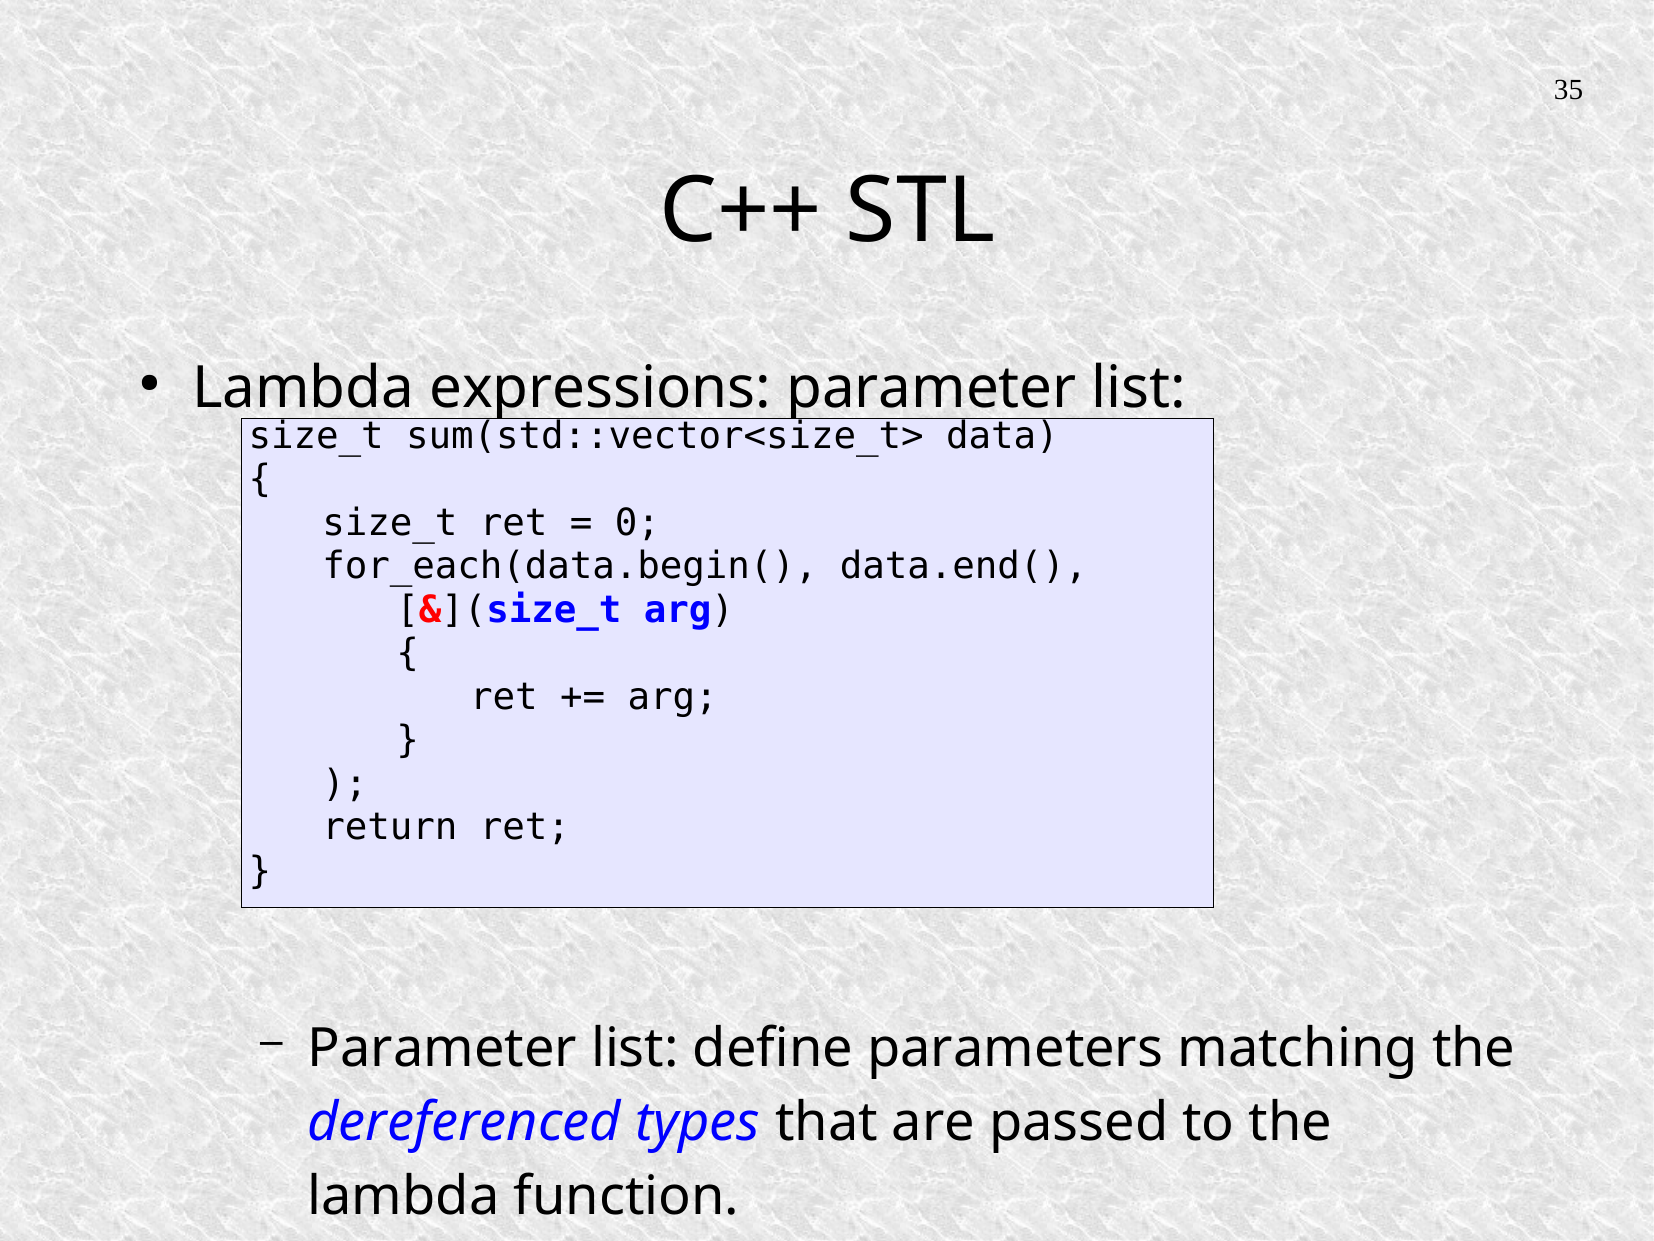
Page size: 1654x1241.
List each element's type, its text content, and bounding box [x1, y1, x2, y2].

title C++ STL [121, 102, 1534, 311]
text_box [1201, 418, 1214, 908]
list Lambda expressions: parameter list: Parameter list: define parameters matching the dereferenced types that are passed to the lambda function. Value, pointer, reference considerations apply! [121, 344, 1534, 1241]
picture [0, 0, 1654, 1241]
text_box [241, 418, 248, 908]
text_box size_t sum(std::vector<size_t> data) { size_t ret = 0; for_each(data.begin(), data.end(), [&](size_t arg) { ret += arg; } ); return ret; } [248, 413, 1201, 917]
